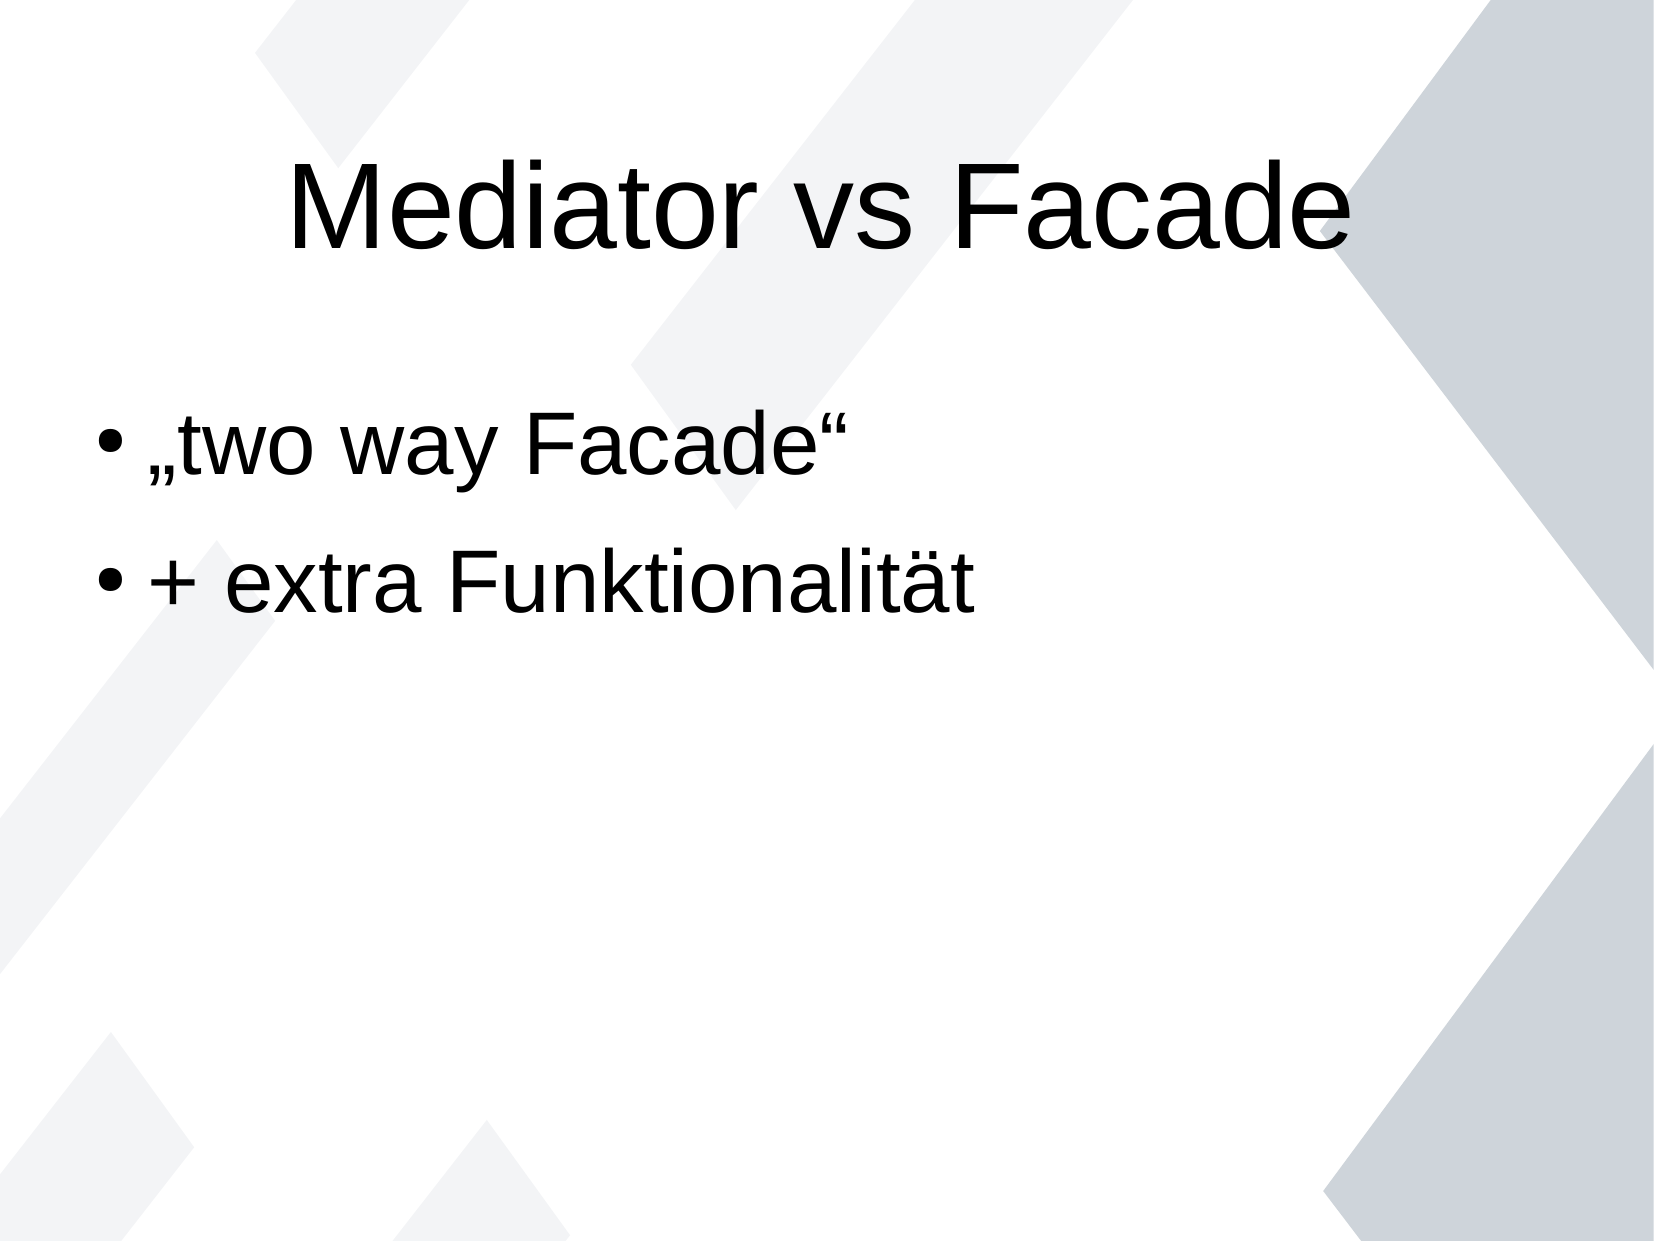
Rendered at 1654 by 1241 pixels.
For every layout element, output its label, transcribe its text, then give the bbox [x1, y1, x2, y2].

title Mediator vs Facade [76, 102, 1565, 310]
list „two way Facade“ + extra Funktionalität [76, 393, 1565, 1113]
